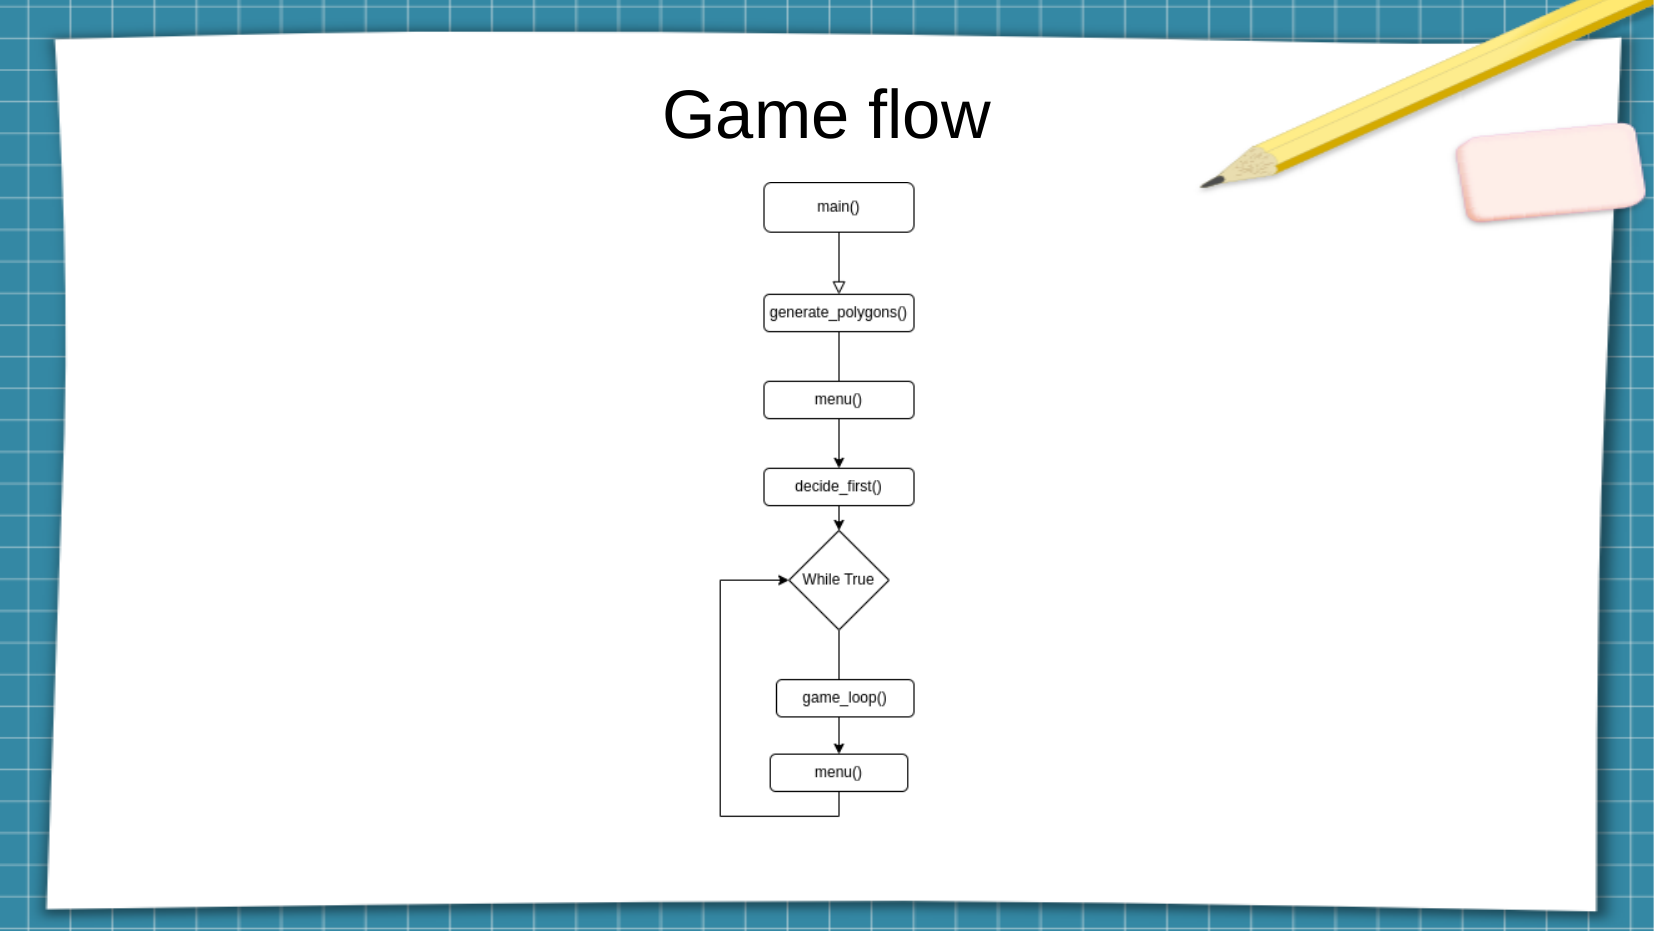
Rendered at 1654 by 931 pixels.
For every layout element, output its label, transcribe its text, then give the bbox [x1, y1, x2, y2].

title Game flow [82, 37, 1571, 193]
picture [0, 0, 1654, 931]
